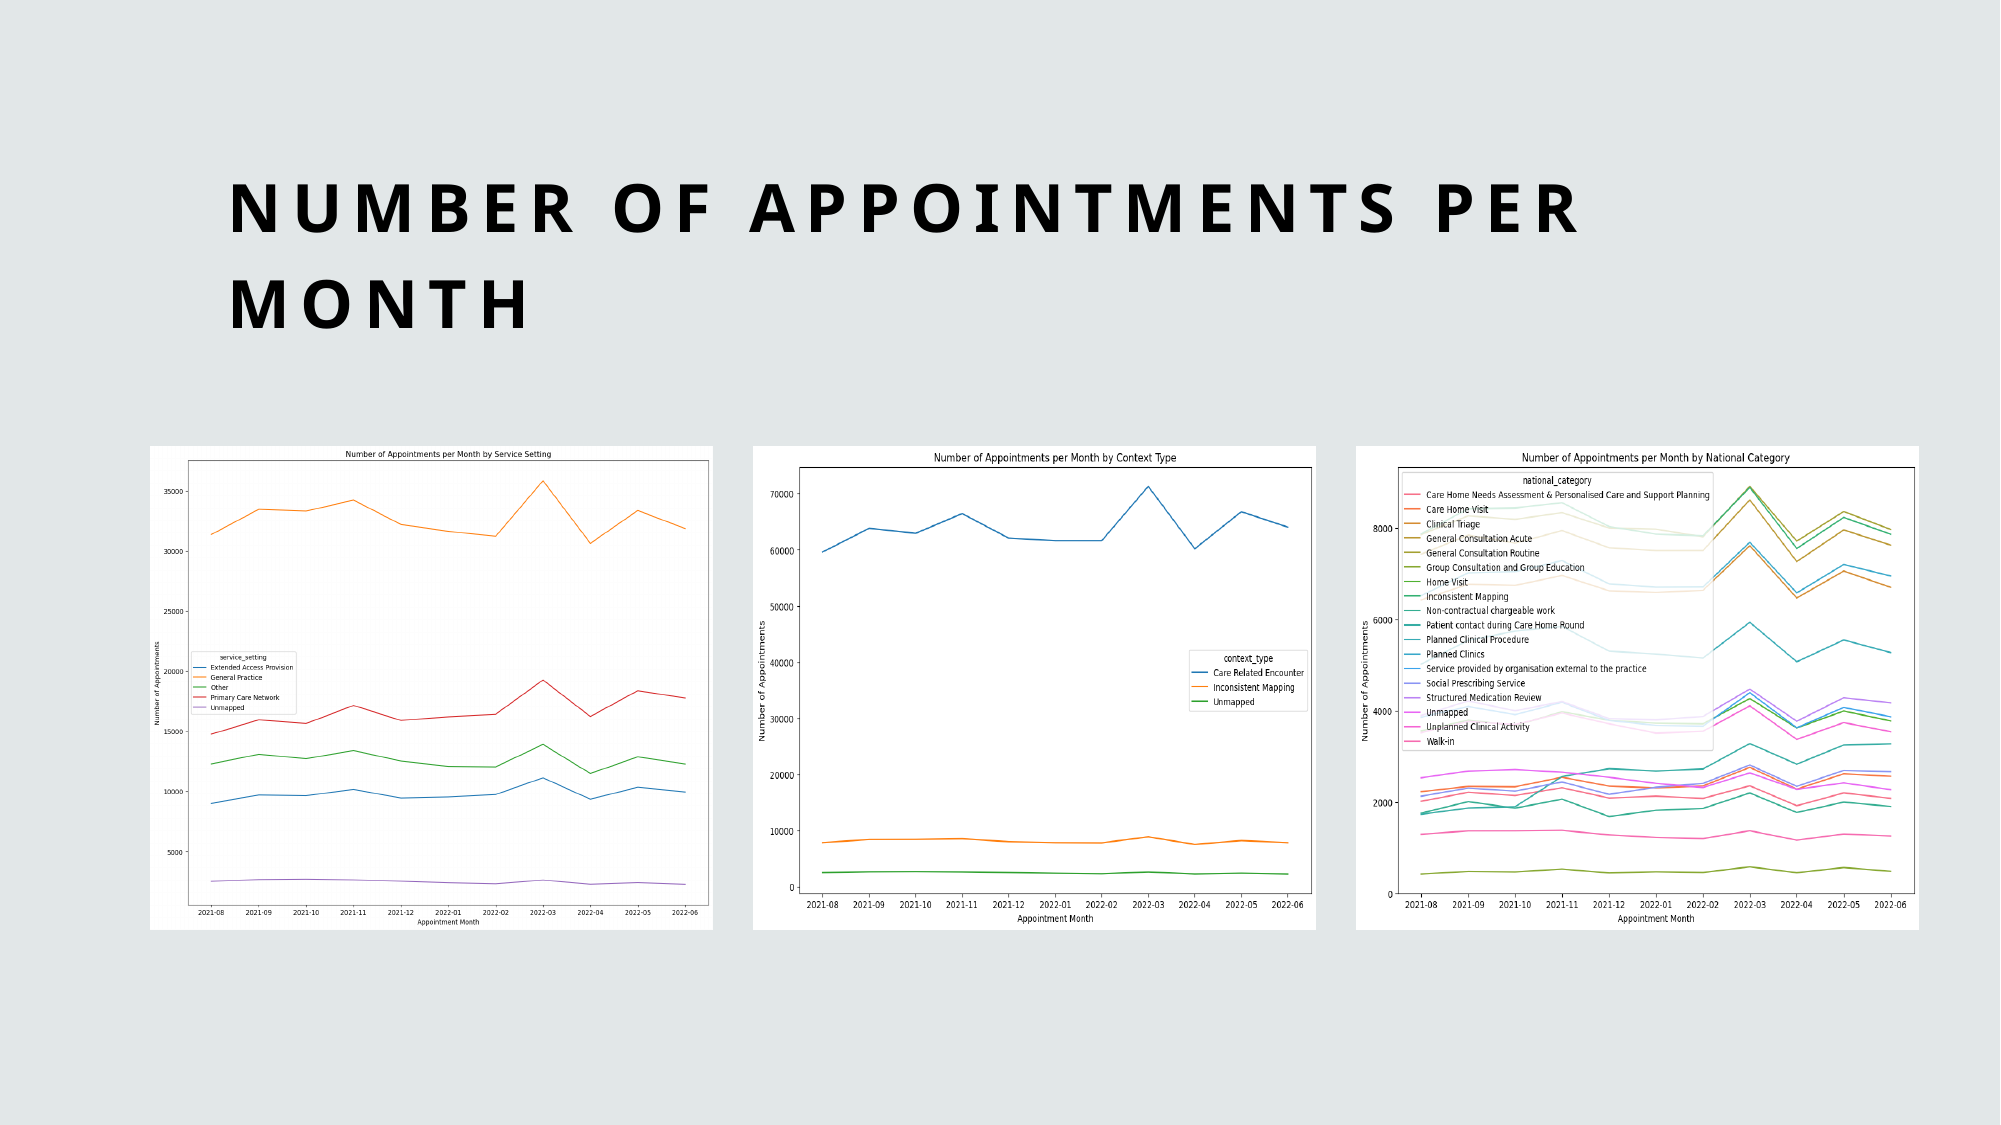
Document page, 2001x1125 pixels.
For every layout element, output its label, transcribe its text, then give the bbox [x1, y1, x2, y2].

picture [753, 446, 1316, 930]
title Number of appointments per month [212, 138, 1788, 354]
picture [150, 446, 713, 930]
picture [1356, 446, 1919, 930]
